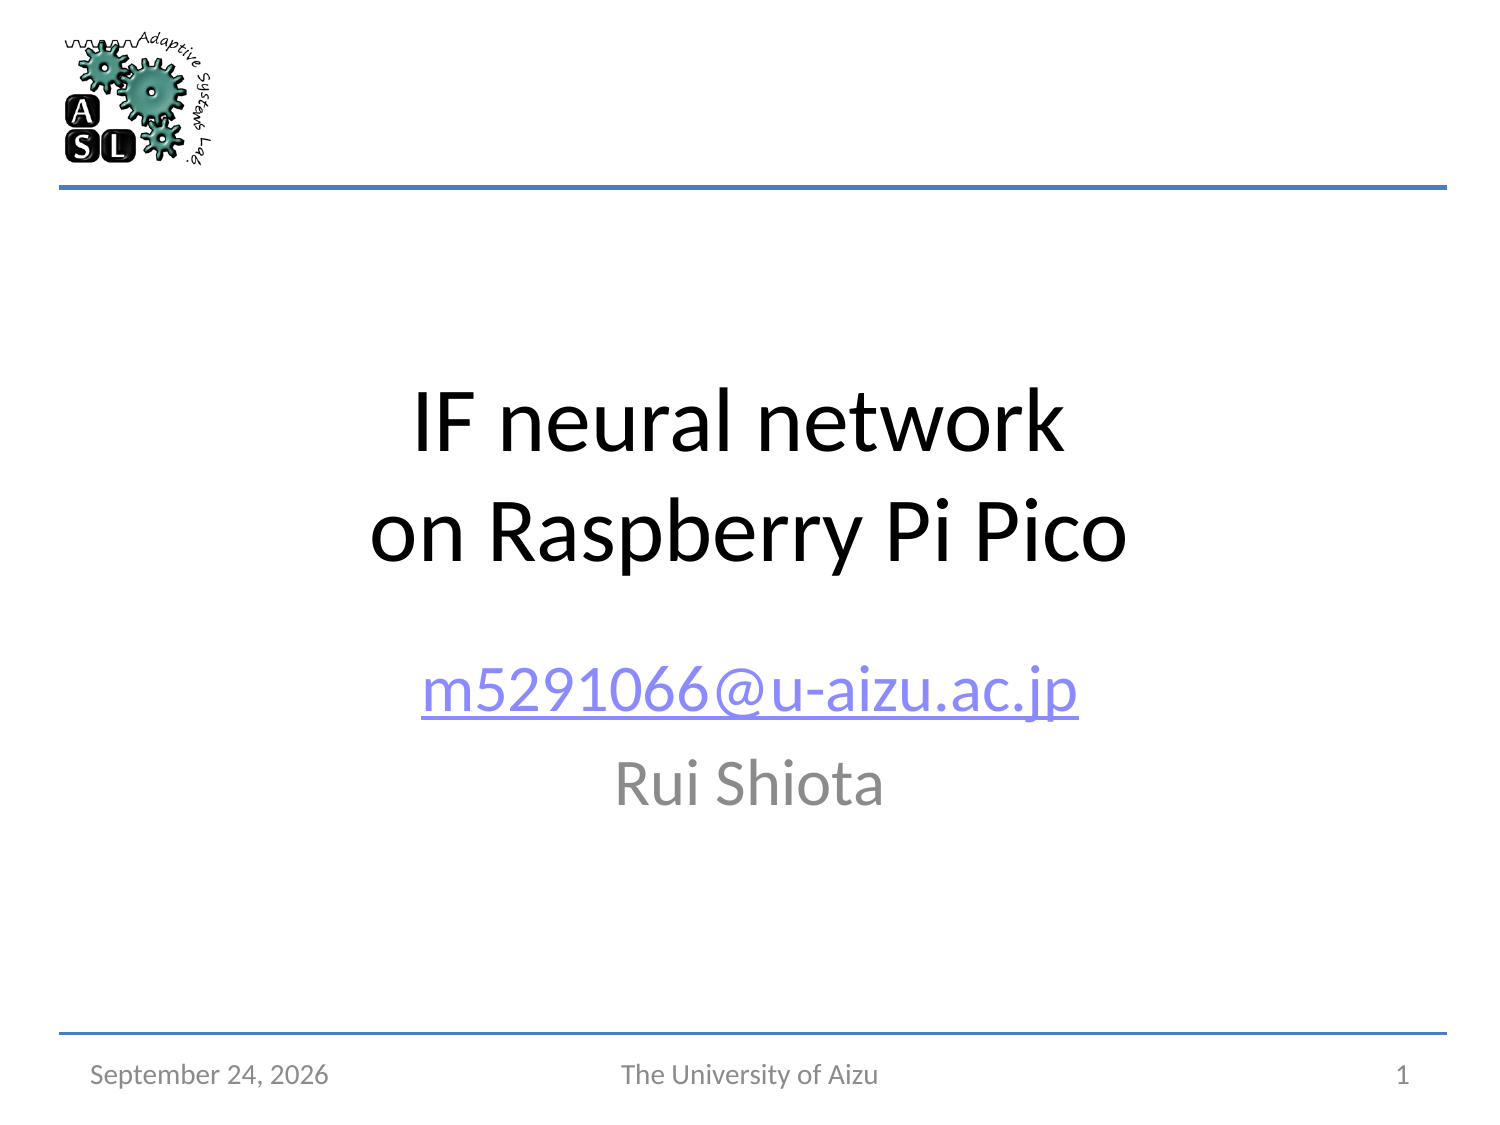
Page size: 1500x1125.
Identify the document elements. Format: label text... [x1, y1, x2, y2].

slide_number <番号> [1074, 1042, 1425, 1103]
slide_number April 14, 2025 [75, 1042, 425, 1103]
subtitle m5291066@u-aizu.ac.jp Rui Shiota [225, 637, 1275, 925]
picture [58, 30, 211, 169]
title IF neural network on Raspberry Pi Pico [112, 349, 1388, 591]
footer The University of Aizu [512, 1042, 988, 1103]
